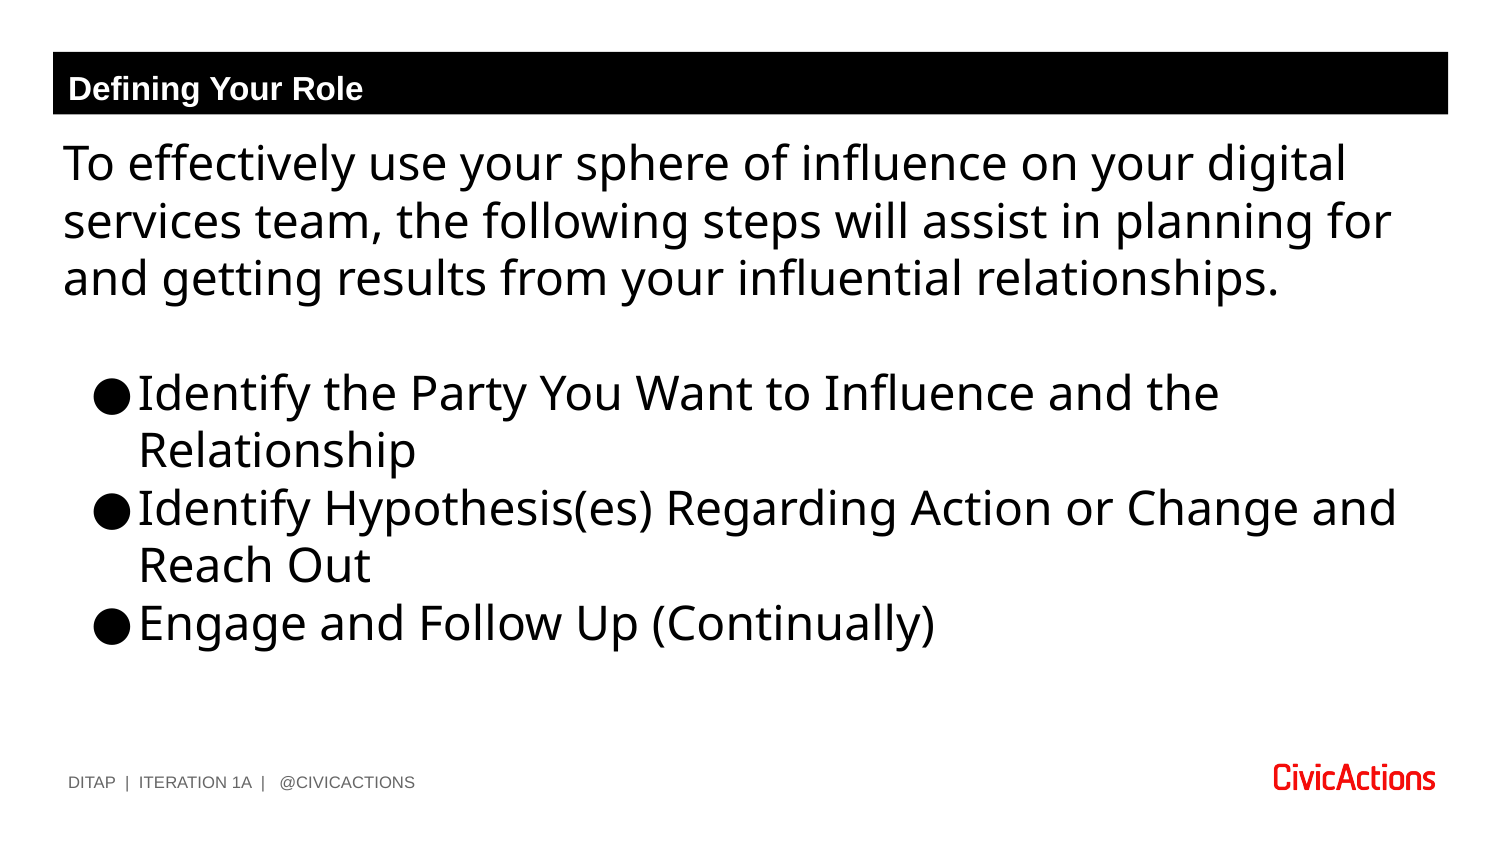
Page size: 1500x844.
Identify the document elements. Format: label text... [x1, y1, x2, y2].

list To effectively use your sphere of influence on your digital services team, the following steps will assist in planning for and getting results from your influential relationships. Identify the Party You Want to Influence and the Relationship Identify Hypothesis(es) Regarding Action or Change and Reach Out Engage and Follow Up (Continually) [53, 123, 1449, 717]
title Defining Your Role [53, 51, 1449, 115]
picture [1271, 758, 1438, 795]
